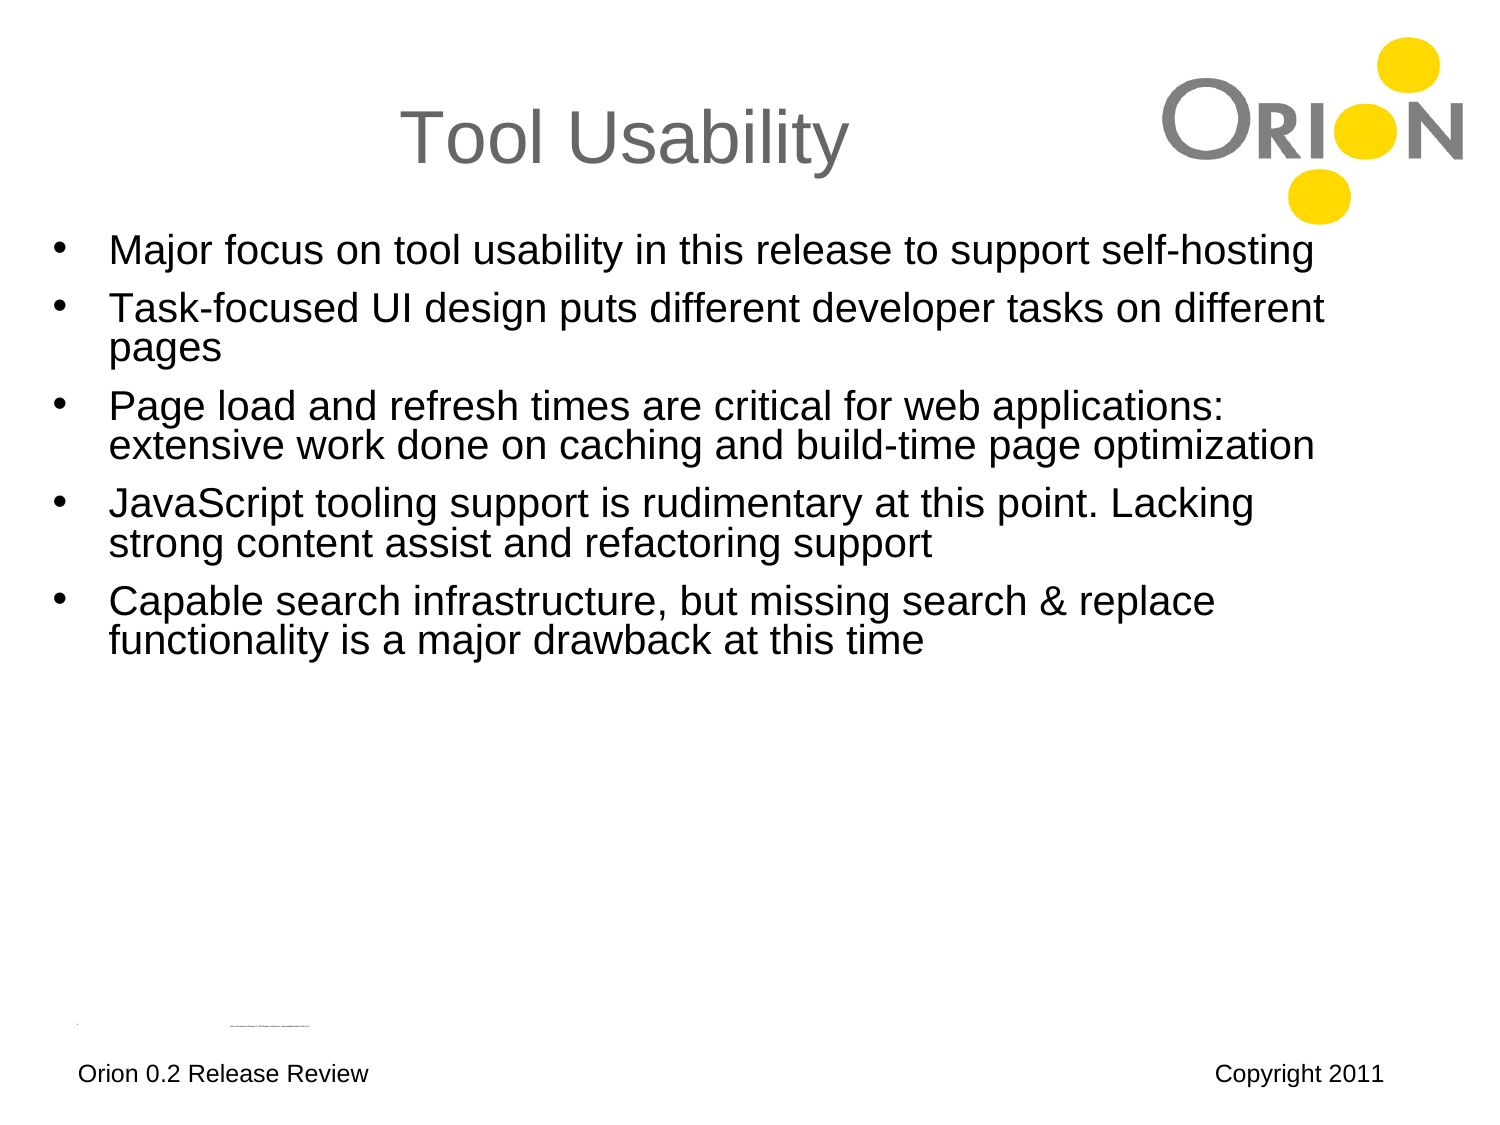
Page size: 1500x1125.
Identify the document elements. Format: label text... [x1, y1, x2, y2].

title Tool Usability [74, 45, 1176, 224]
picture [1162, 37, 1463, 225]
list Major focus on tool usability in this release to support self-hosting Task-focused UI design puts different developer tasks on different pages Page load and refresh times are critical for web applications: extensive work done on caching and build-time page optimization JavaScript tooling support is rudimentary at this point. Lacking strong content assist and refactoring support Capable search infrastructure, but missing search & replace functionality is a major drawback at this time [37, 224, 1388, 1125]
